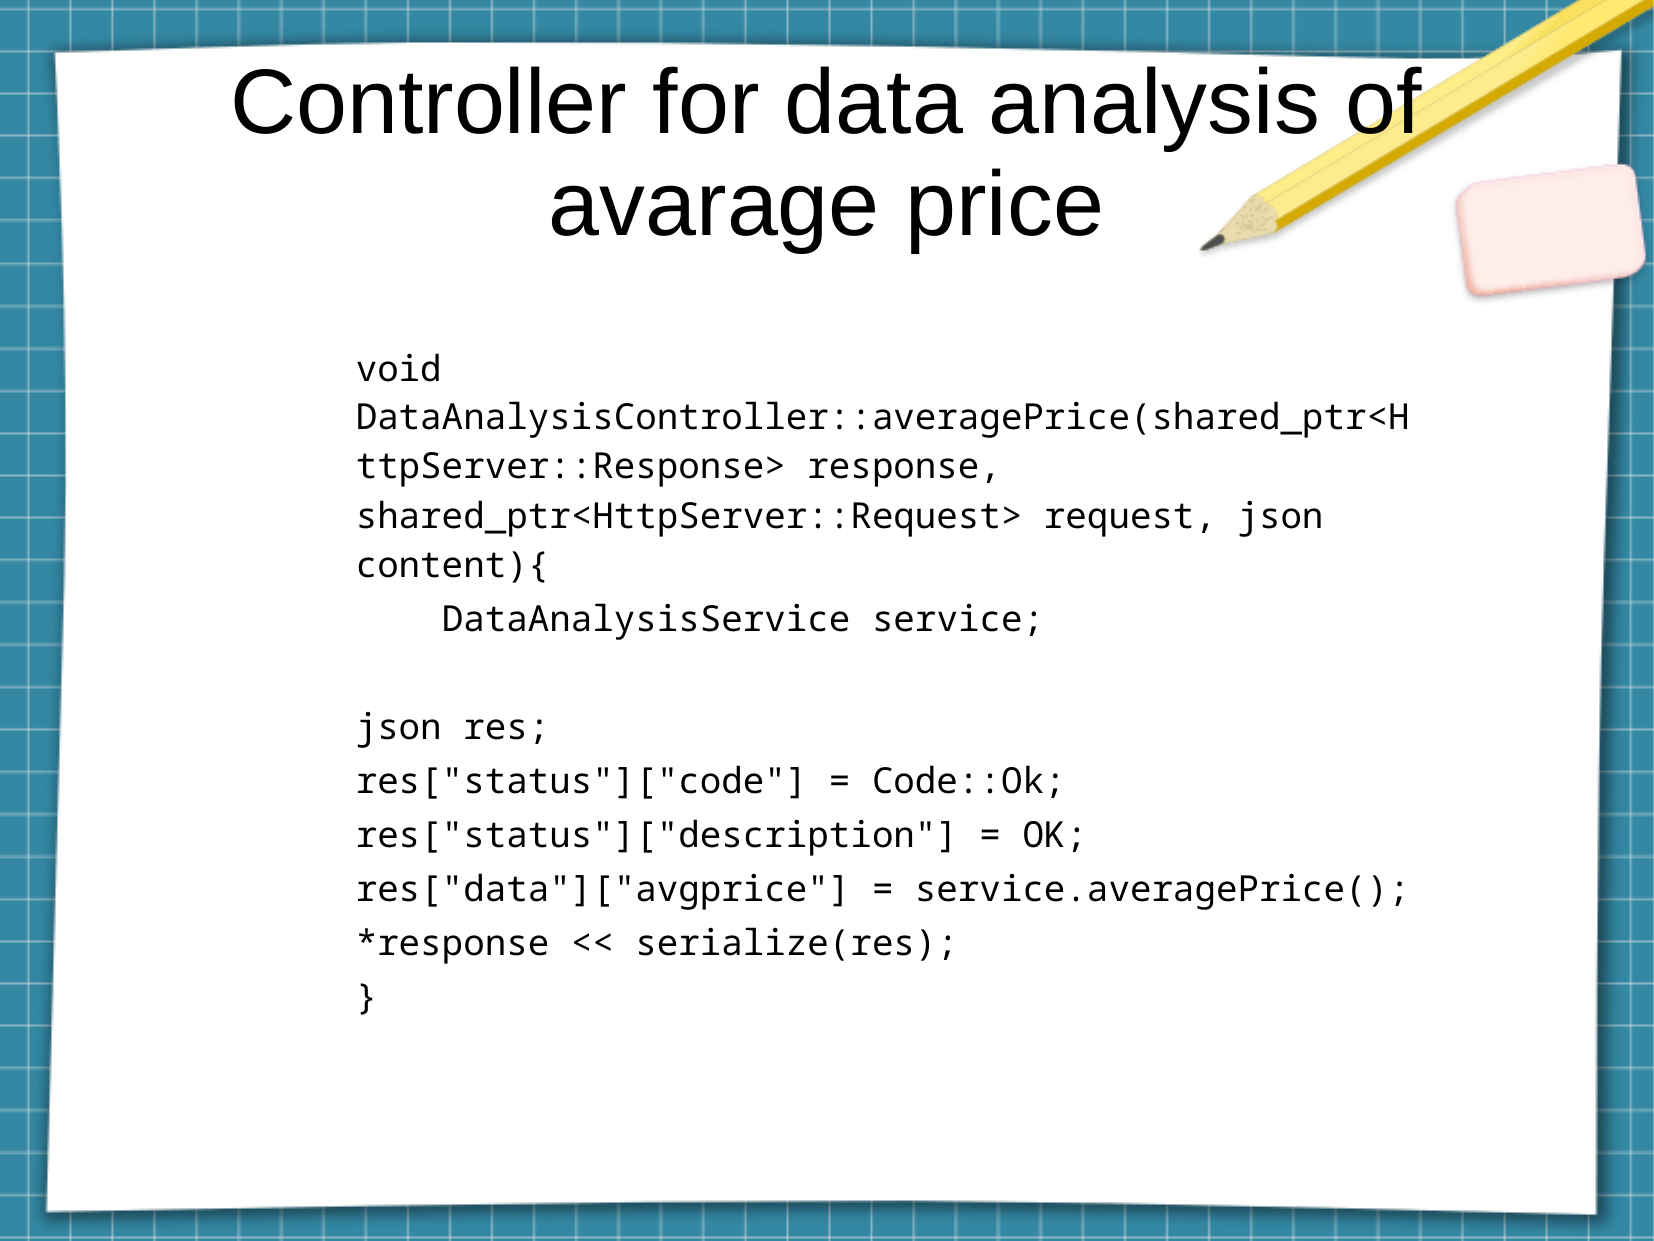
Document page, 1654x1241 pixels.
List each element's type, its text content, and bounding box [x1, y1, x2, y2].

title Controller for data analysis of avarage price [82, 49, 1571, 257]
picture [0, 0, 1654, 1241]
list void DataAnalysisController::averagePrice(shared_ptr<HttpServer::Response> response, shared_ptr<HttpServer::Request> request, json content){ DataAnalysisService service; json res; res["status"]["code"] = Code::Ok; res["status"]["description"] = OK; res["data"]["avgprice"] = service.averagePrice(); *response << serialize(res); } [0, 342, 1418, 1062]
